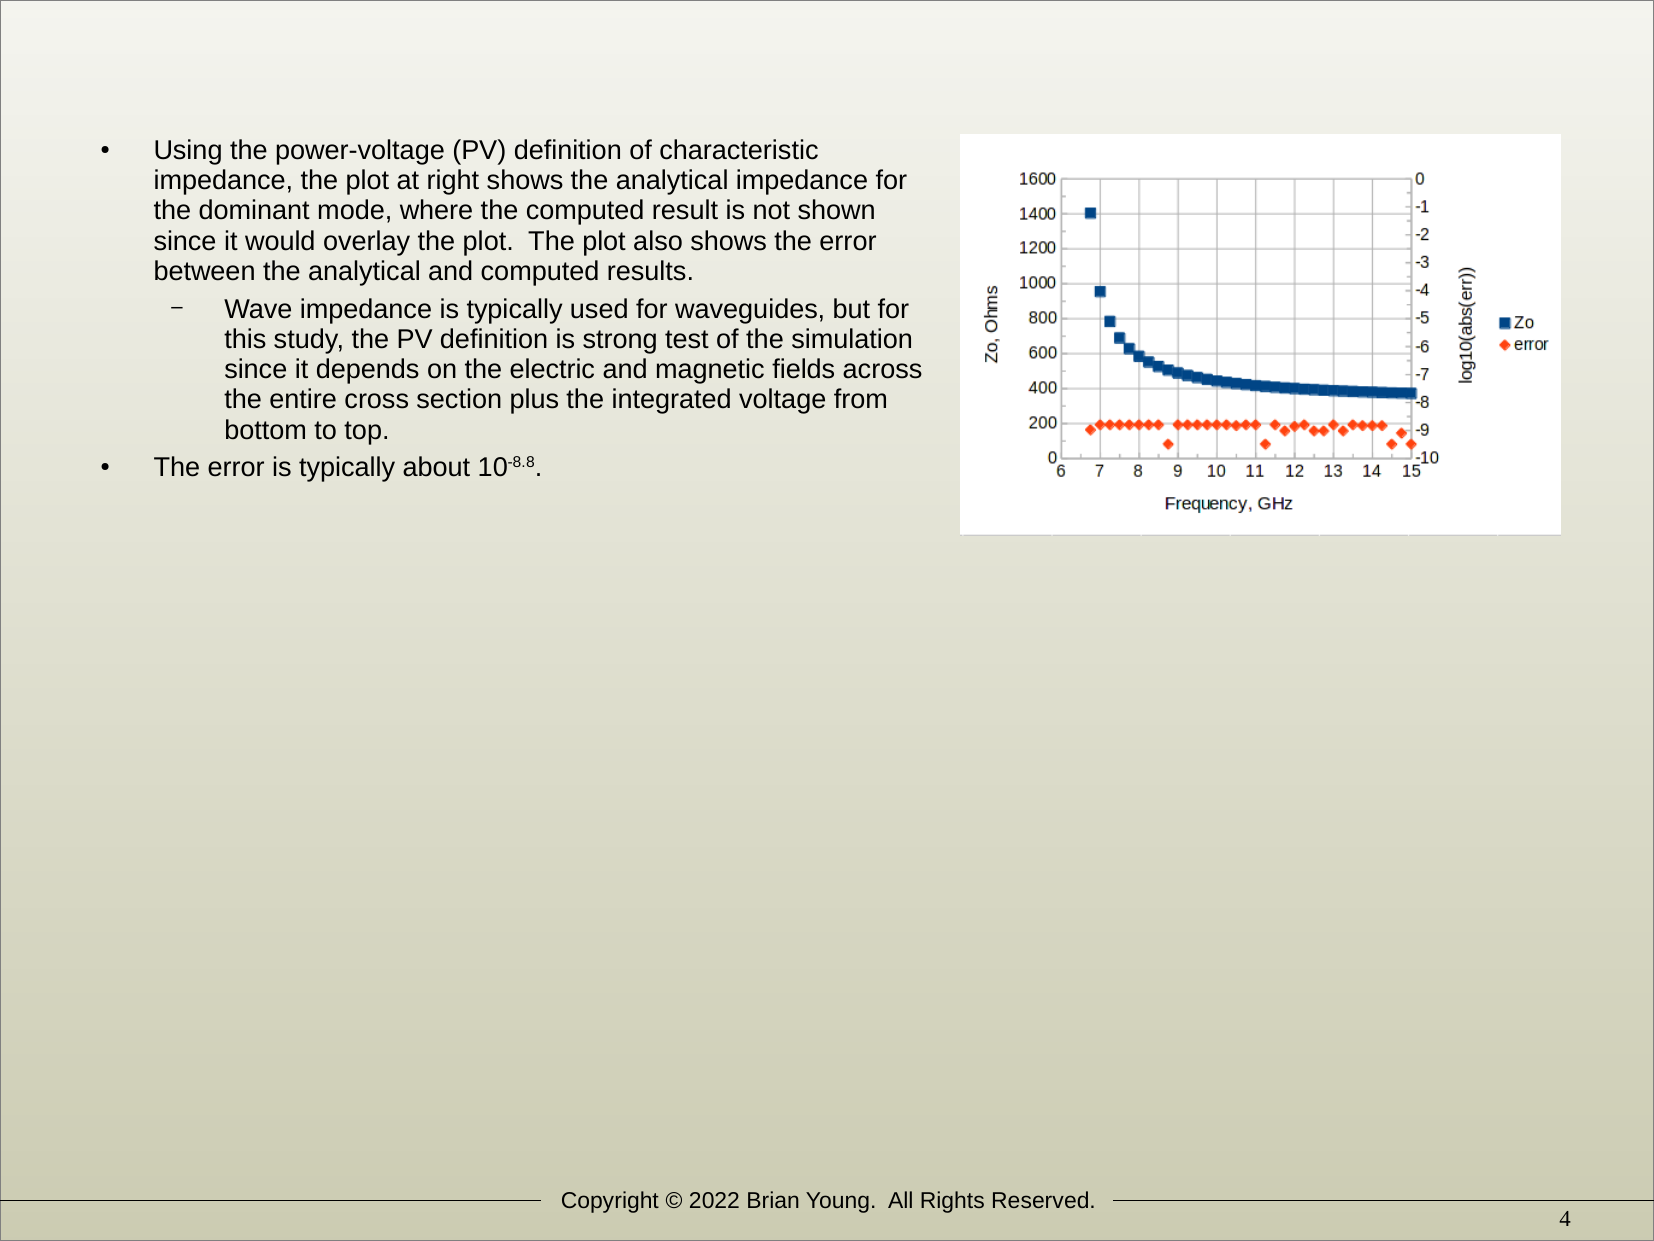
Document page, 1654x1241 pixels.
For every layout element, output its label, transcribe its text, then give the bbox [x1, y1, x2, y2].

picture [960, 134, 1561, 536]
list Using the power-voltage (PV) definition of characteristic impedance, the plot at right shows the analytical impedance for the dominant mode, where the computed result is not shown since it would overlay the plot. The plot also shows the error between the analytical and computed results. Wave impedance is typically used for waveguides, but for this study, the PV definition is strong test of the simulation since it depends on the electric and magnetic fields across the entire cross section plus the integrated voltage from bottom to top. The error is typically about 10-8.8. [82, 135, 931, 1109]
